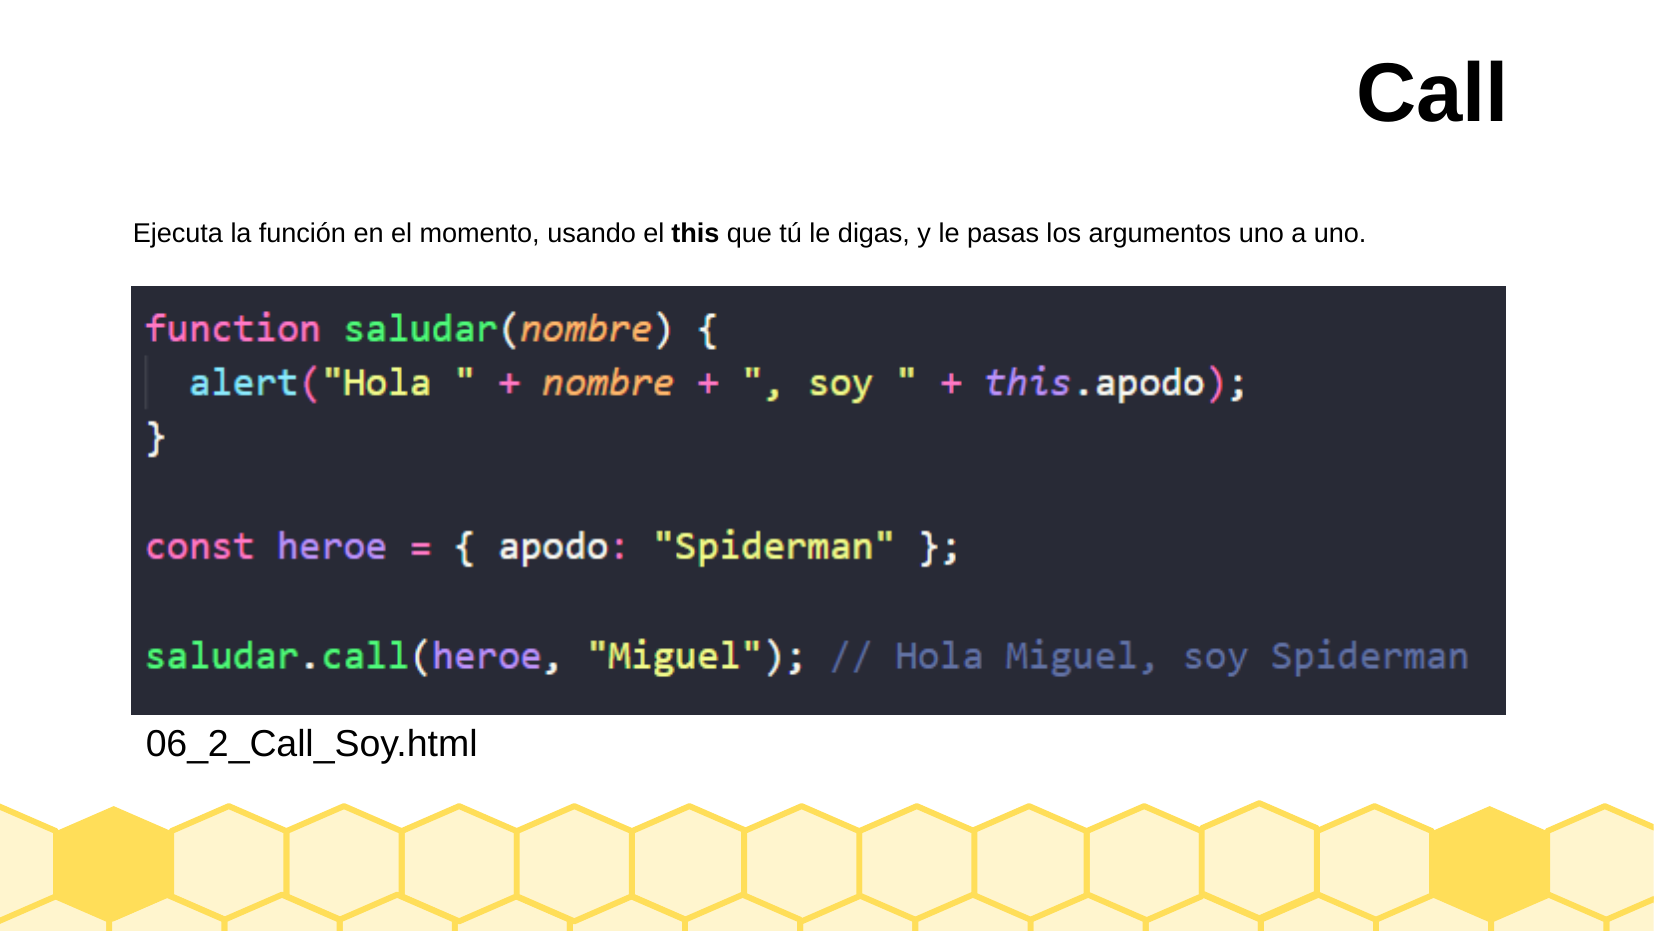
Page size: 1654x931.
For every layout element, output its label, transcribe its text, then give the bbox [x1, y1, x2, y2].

text_box Call [1287, 38, 1524, 106]
picture [131, 286, 1506, 715]
text_box Ejecuta la función en el momento, usando el this que tú le digas, y le pasas los argumentos uno a uno. [118, 210, 1483, 270]
text_box 06_2_Call_Soy.html [131, 714, 494, 772]
